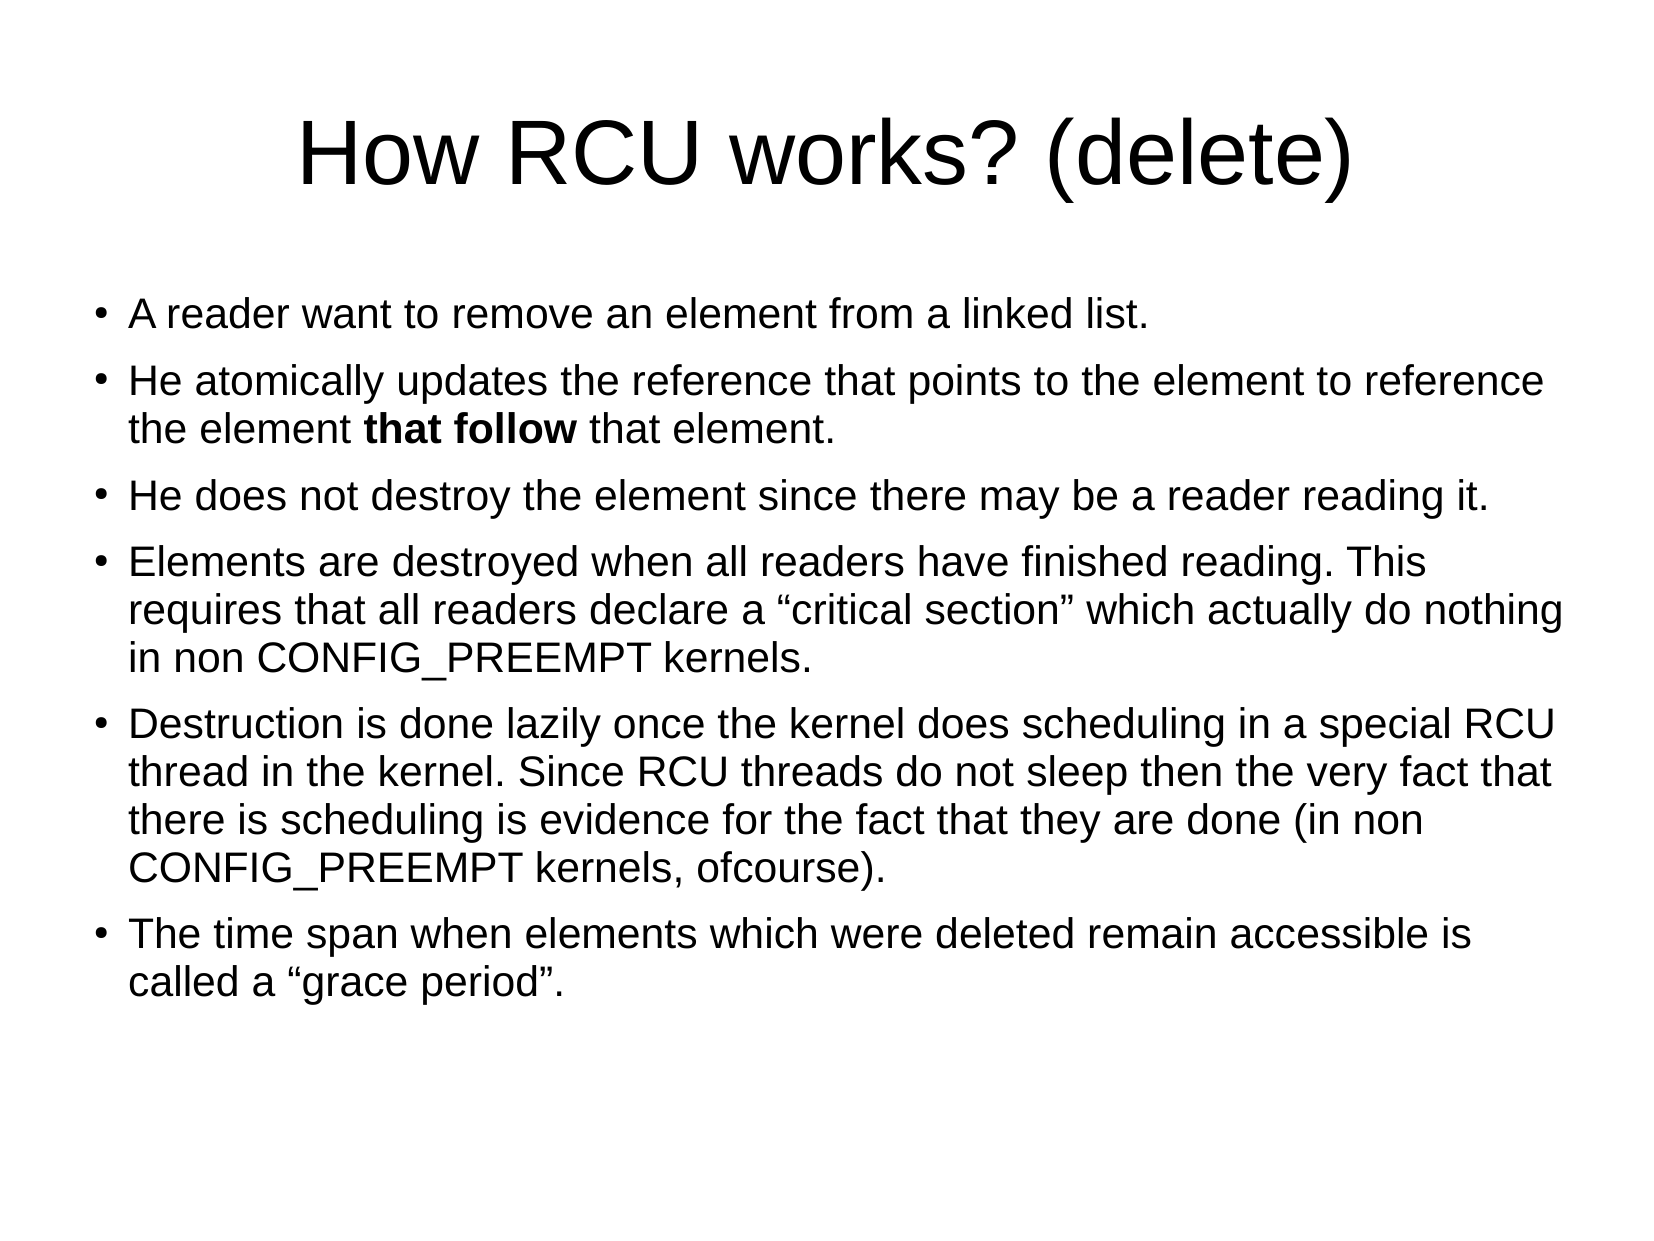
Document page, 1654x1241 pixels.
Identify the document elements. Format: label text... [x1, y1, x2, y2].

list A reader want to remove an element from a linked list. He atomically updates the reference that points to the element to reference the element that follow that element. He does not destroy the element since there may be a reader reading it. Elements are destroyed when all readers have finished reading. This requires that all readers declare a “critical section” which actually do nothing in non CONFIG_PREEMPT kernels. Destruction is done lazily once the kernel does scheduling in a special RCU thread in the kernel. Since RCU threads do not sleep then the very fact that there is scheduling is evidence for the fact that they are done (in non CONFIG_PREEMPT kernels, ofcourse). The time span when elements which were deleted remain accessible is called a “grace period”. [82, 290, 1571, 1010]
title How RCU works? (delete) [82, 49, 1571, 257]
